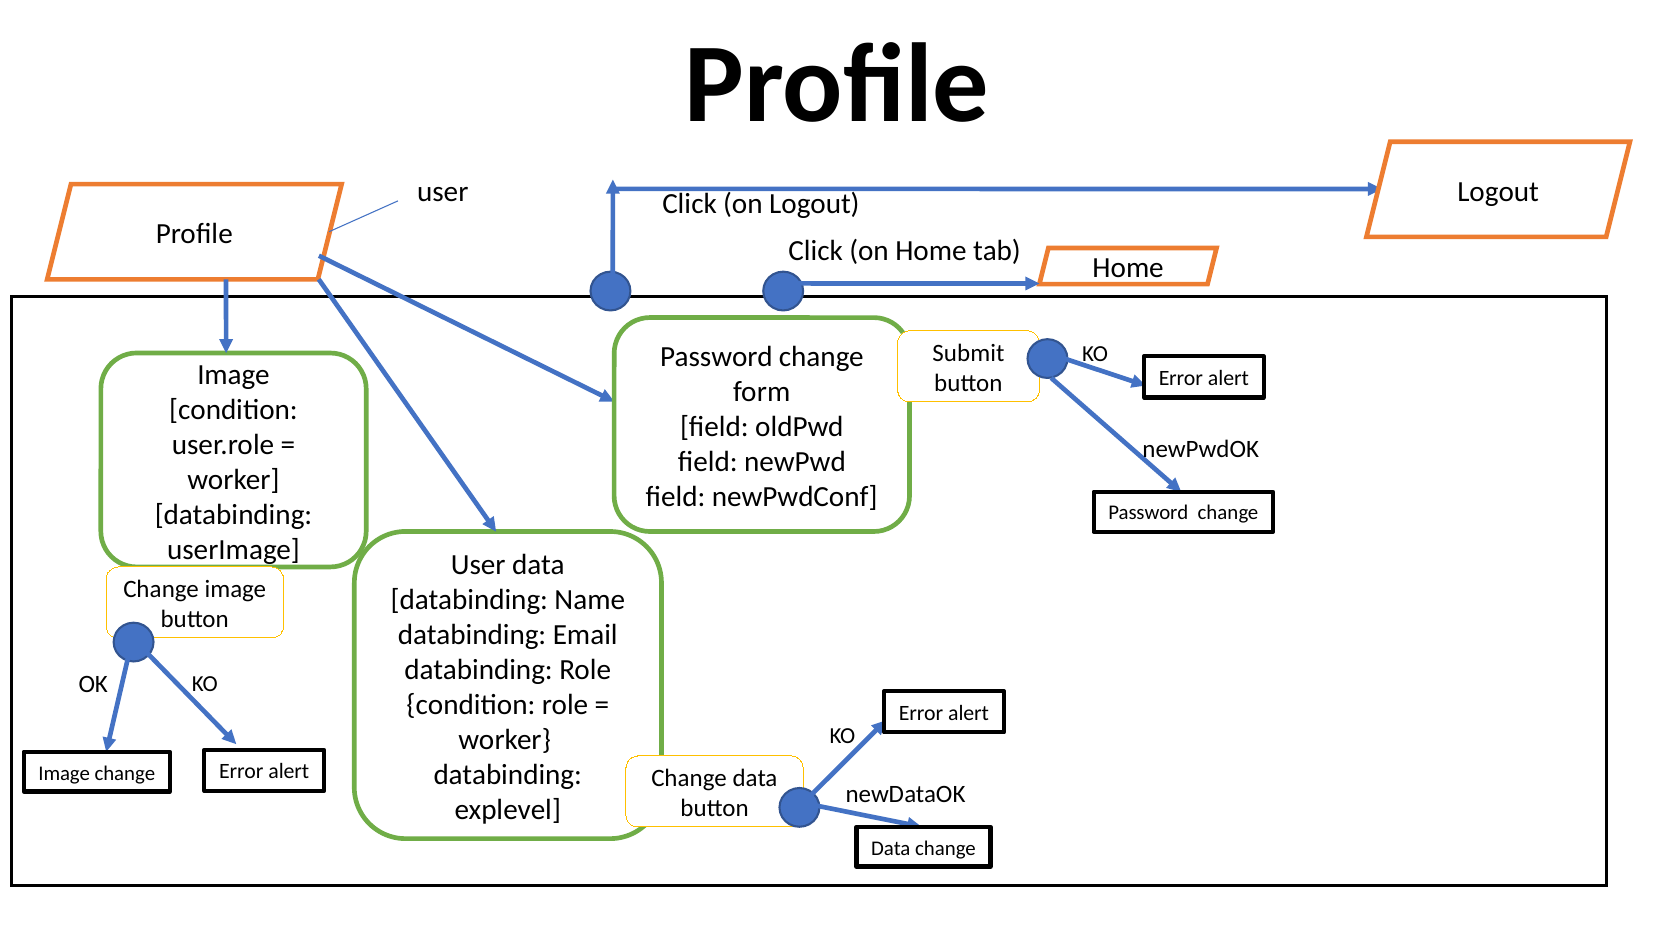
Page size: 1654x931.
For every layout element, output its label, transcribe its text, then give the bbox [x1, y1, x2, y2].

text_box Password change [1093, 491, 1274, 532]
text_box Error alert [1144, 356, 1264, 398]
text_box Data change [856, 826, 991, 867]
text_box newDataOK [830, 770, 981, 816]
text_box user [402, 165, 484, 216]
text_box Image [condition: user.role = worker] [databinding: userImage] [100, 352, 367, 567]
text_box Image change [23, 751, 170, 792]
text_box newPwdOK [1127, 425, 1274, 470]
text_box Change data button [625, 755, 804, 827]
text_box Home [1039, 247, 1217, 285]
text_box KO [177, 661, 233, 704]
text_box Click (on Logout) [647, 177, 875, 227]
text_box Logout [1366, 141, 1630, 237]
text_box Profile [47, 184, 342, 280]
text_box Error alert [204, 749, 325, 791]
text_box KO [1067, 330, 1123, 373]
text_box User data [databinding: Name databinding: Email databinding: Role {condition: role = worker} databinding: explevel] [354, 531, 662, 839]
text_box Submit button [897, 330, 1040, 402]
text_box Error alert [884, 691, 1004, 733]
text_box KO [814, 713, 871, 757]
text_box Change image button [106, 566, 284, 638]
title Profile [139, 33, 1536, 154]
text_box Click (on Home tab) [773, 224, 1036, 275]
text_box Password change form [field: oldPwd field: newPwd field: newPwdConf] [614, 317, 910, 532]
text_box [11, 271, 1607, 886]
text_box OK [63, 660, 124, 705]
